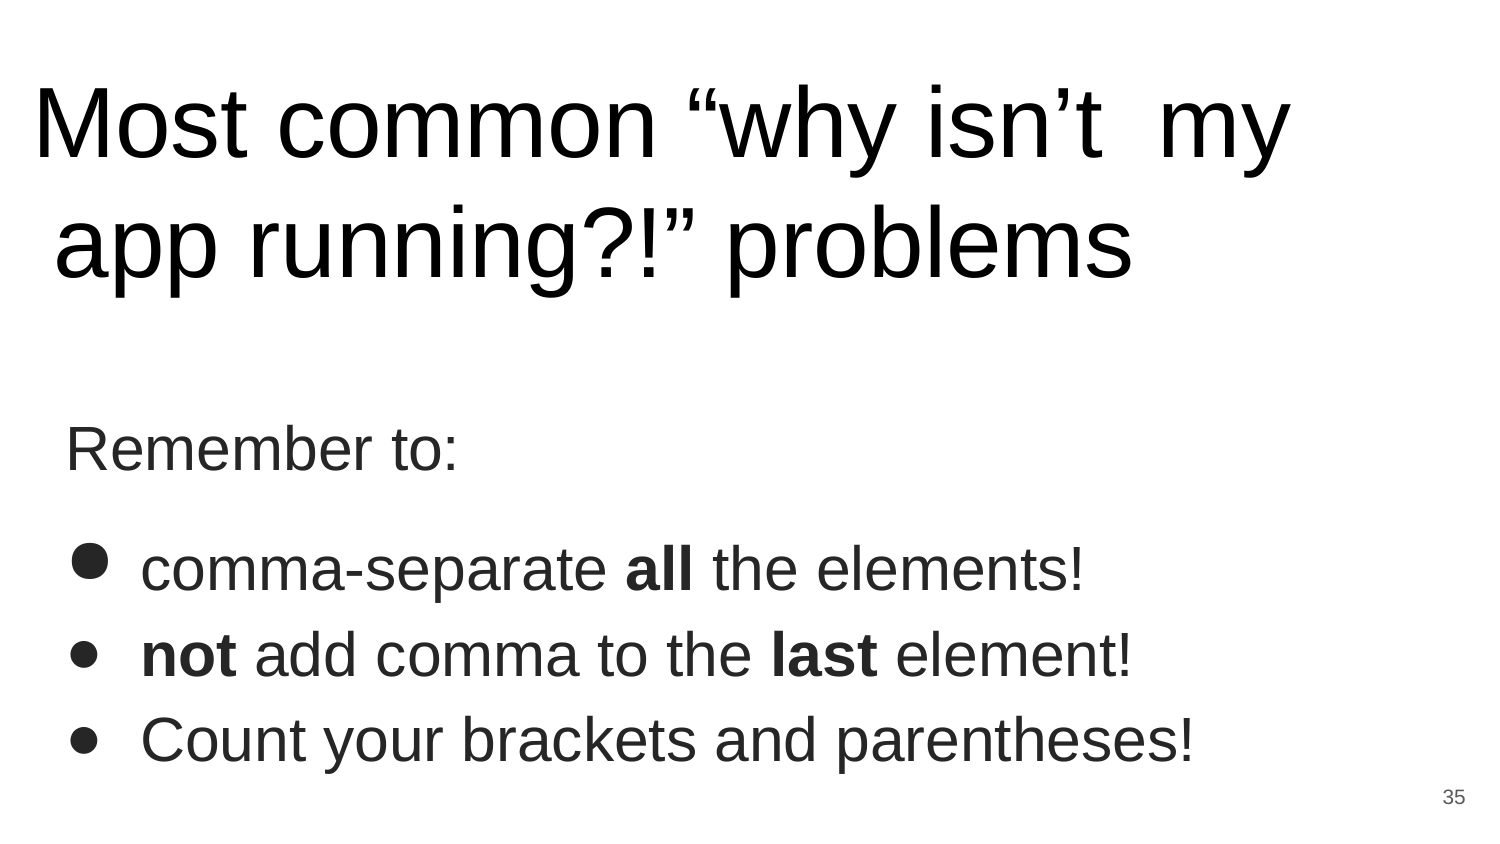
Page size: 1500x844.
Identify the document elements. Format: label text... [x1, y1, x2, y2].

text_box Remember to: comma-separate all the elements! not add comma to the last element! Count your brackets and parentheses! [62, 405, 1381, 775]
title Most common “why isn’t my app running?!” problems [30, 55, 1396, 418]
slide_number <number> [1438, 783, 1470, 844]
